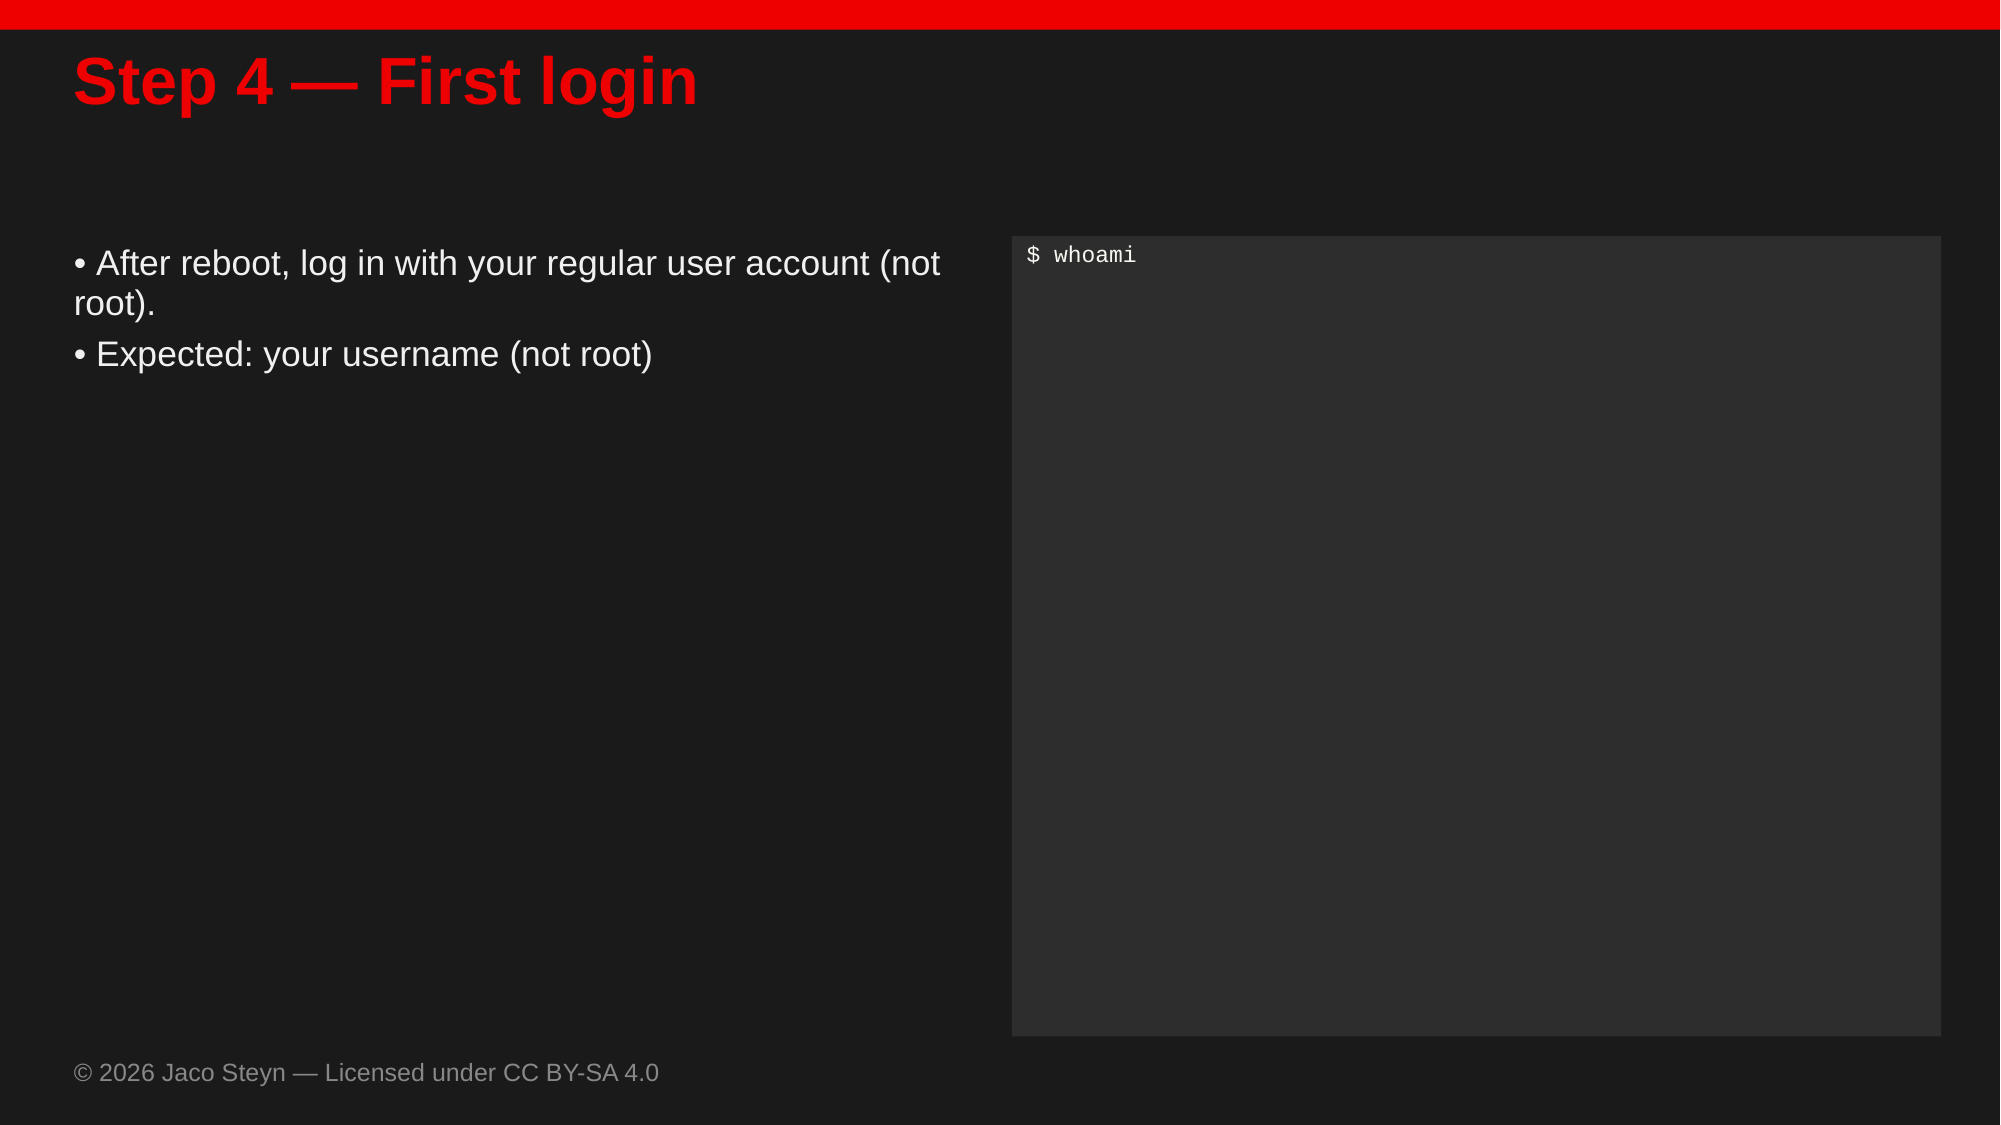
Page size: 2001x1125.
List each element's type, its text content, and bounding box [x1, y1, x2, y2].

text_box Step 4 — First login [59, 36, 1942, 208]
text_box © 2026 Jaco Steyn — Licensed under CC BY-SA 4.0 [59, 1051, 1942, 1093]
text_box [0, 0, 2001, 30]
text_box • After reboot, log in with your regular user account (not root). • Expected: your username (not root) [59, 236, 989, 1037]
text_box $ whoami [1011, 236, 1942, 1037]
